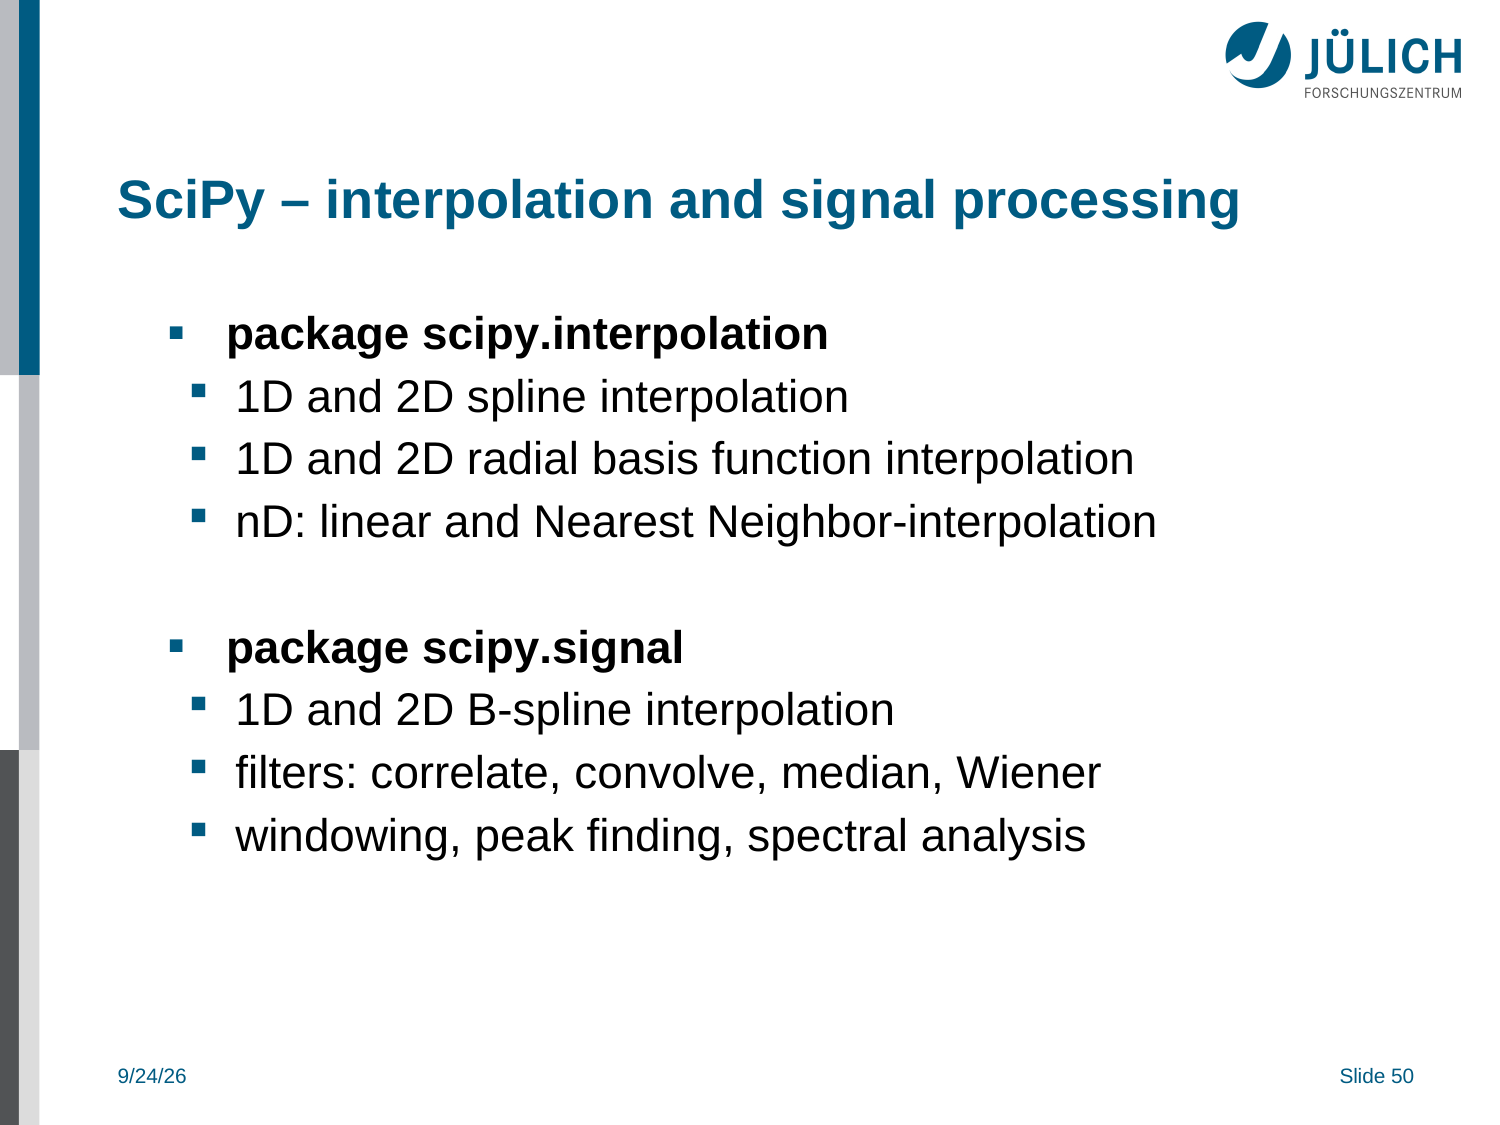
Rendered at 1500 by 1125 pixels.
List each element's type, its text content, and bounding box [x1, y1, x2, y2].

title SciPy – interpolation and signal processing [117, 105, 1393, 294]
list package scipy.interpolation 1D and 2D spline interpolation 1D and 2D radial basis function interpolation nD: linear and Nearest Neighbor-interpolation package scipy.signal 1D and 2D B-spline interpolation filters: correlate, convolve, median, Wiener windowing, peak finding, spectral analysis [113, 308, 1389, 991]
picture [1224, 20, 1461, 98]
